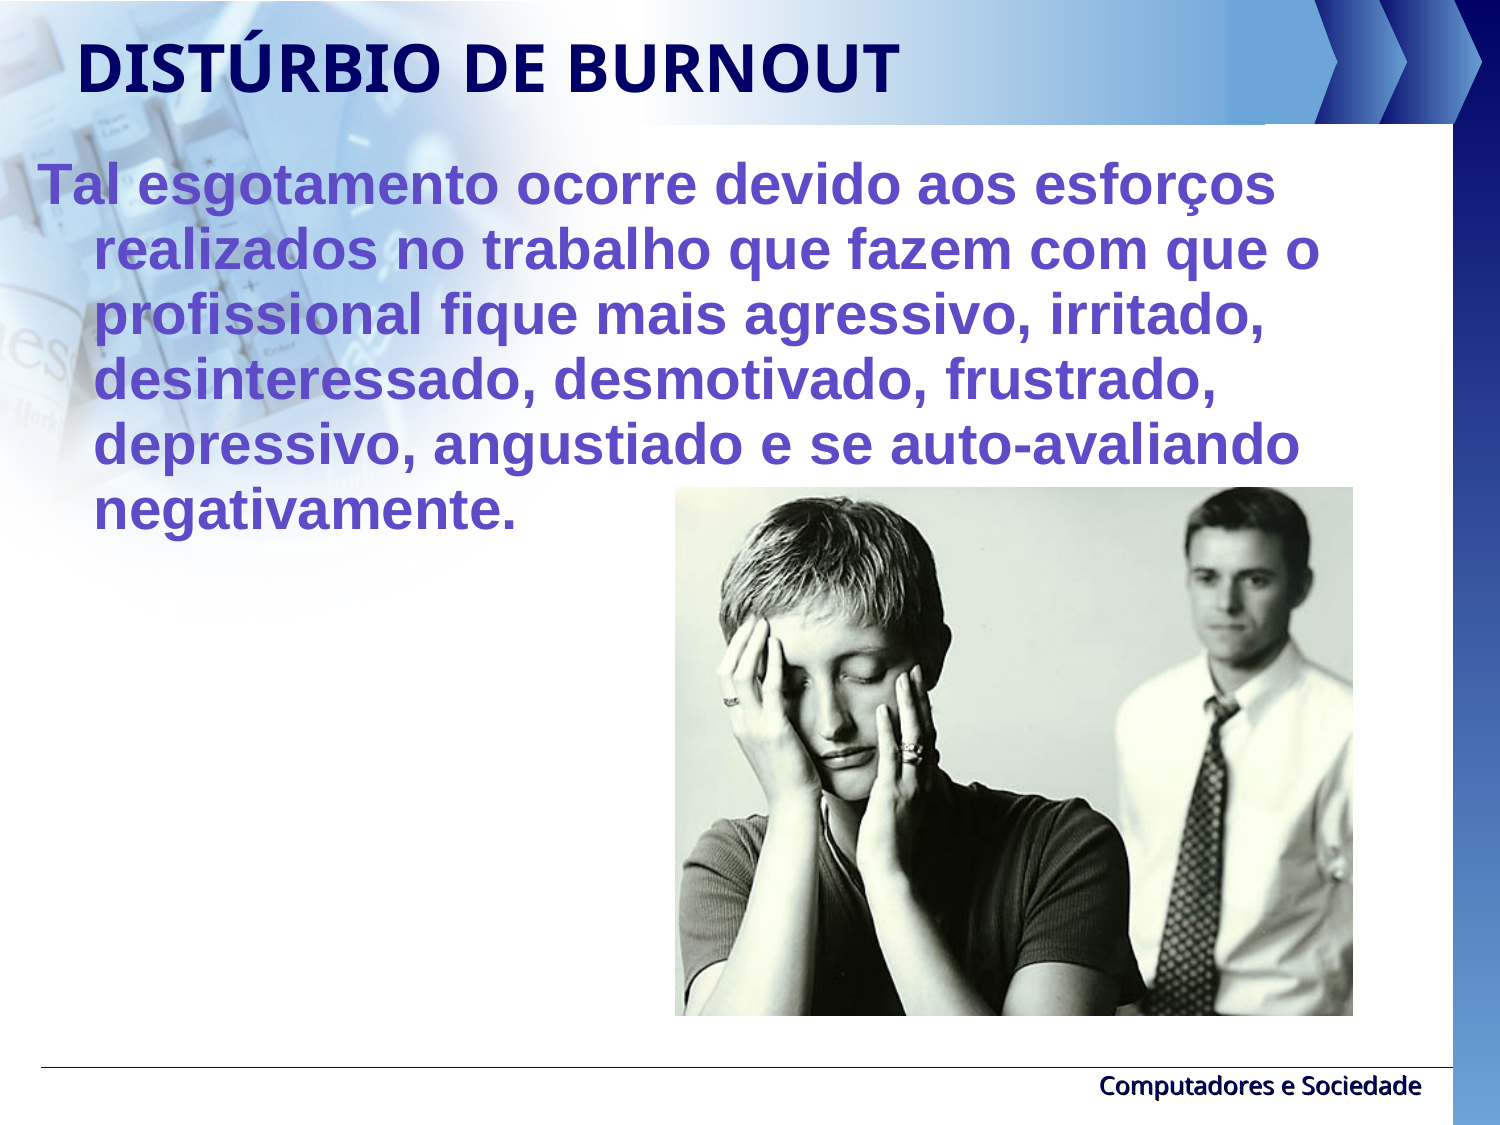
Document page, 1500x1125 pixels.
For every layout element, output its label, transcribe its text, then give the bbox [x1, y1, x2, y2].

title DISTÚRBIO DE BURNOUT [74, 0, 1300, 151]
list Tal esgotamento ocorre devido aos esforços realizados no trabalho que fazem com que o profissional fique mais agressivo, irritado, desinteressado, desmotivado, frustrado, depressivo, angustiado e se auto-avaliando negativamente. [37, 151, 1426, 638]
picture [675, 638, 1353, 1016]
